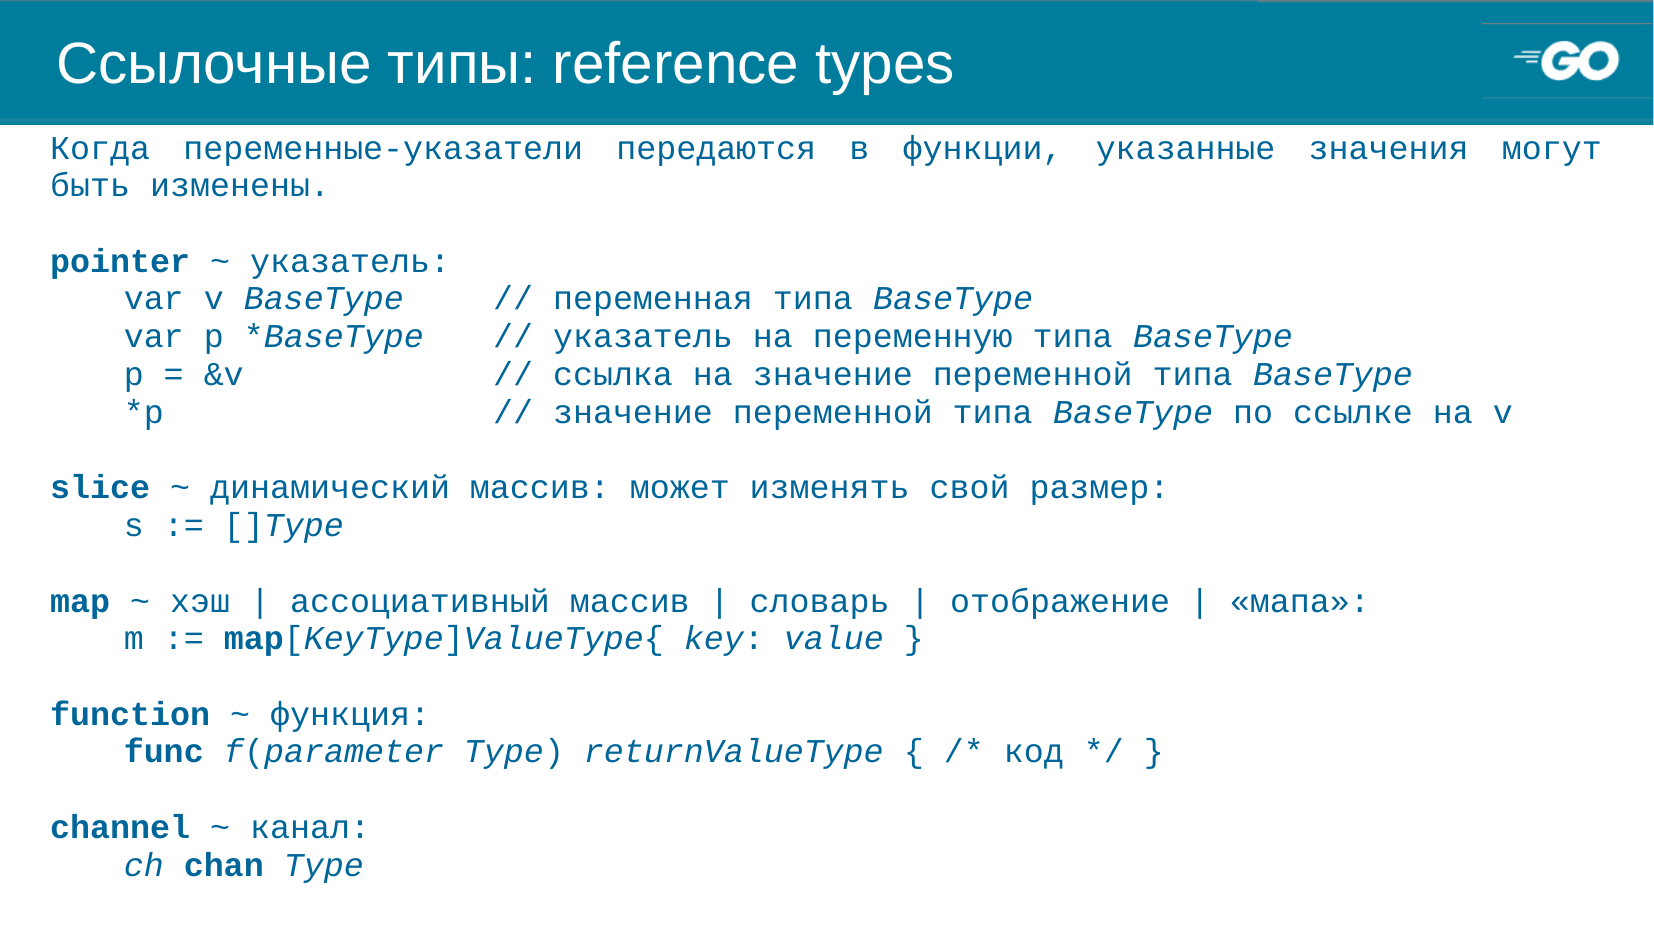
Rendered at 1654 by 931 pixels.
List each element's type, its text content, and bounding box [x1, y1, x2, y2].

picture [1542, 41, 1619, 81]
text_box Ссылочные типы: reference types [41, 23, 1495, 104]
text_box Когда переменные-указатели передаются в функции, указанные значения могут быть изменены. pointer ~ указатель: var v BaseType // переменная типа BaseType var p *BaseType // указатель на переменную типа BaseType p = &v // ссылка на значение переменной типа BaseType *p // значение переменной типа BaseType по ссылке на v slice ~ динамический массив: может изменять свой размер: s := []Type map ~ хэш | ассоциативный массив | словарь | отображение | «мапа»: m := map[KeyType]ValueType{ key: value } function ~ функция: func f(parameter Type) returnValueType { /* код */ } channel ~ канал: ch chan Type [35, 124, 1619, 898]
